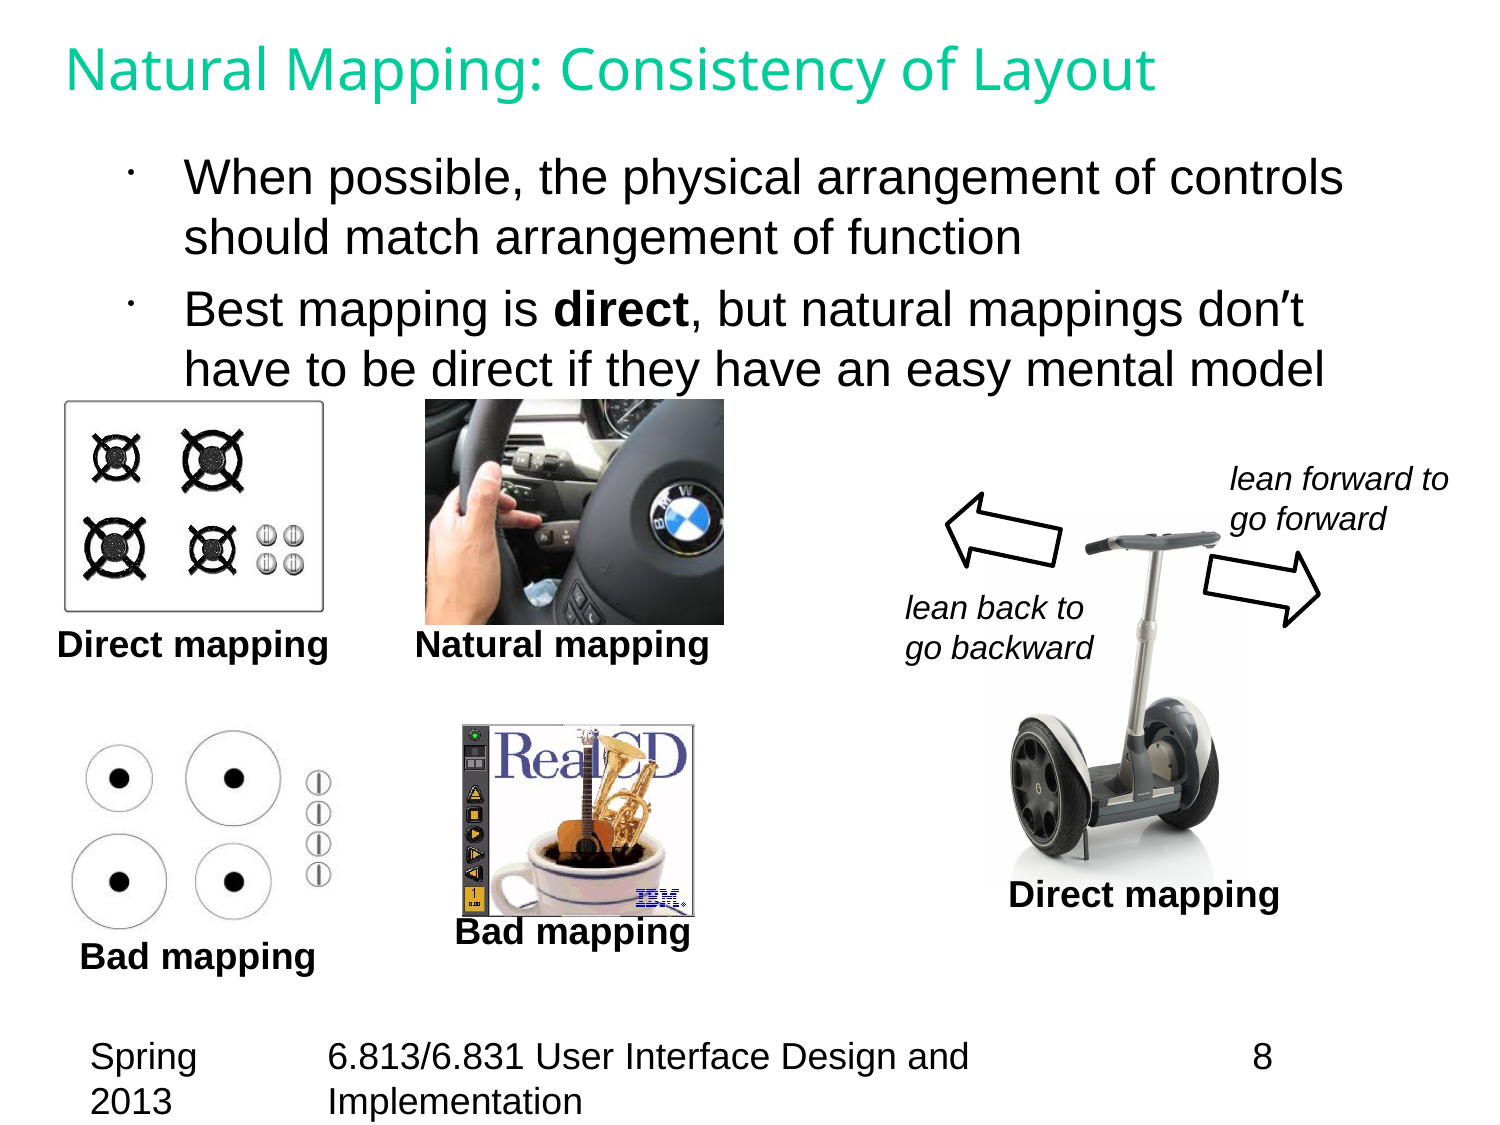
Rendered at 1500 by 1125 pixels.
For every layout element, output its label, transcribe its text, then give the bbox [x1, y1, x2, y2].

text_box Bad mapping [439, 899, 708, 960]
list When possible, the physical arrangement of controls should match arrangement of function Best mapping is direct, but natural mappings don’t have to be direct if they have an easy mental model [112, 137, 1388, 1000]
text_box Direct mapping [41, 612, 345, 673]
footer 6.813/6.831 User Interface Design and Implementation [312, 1024, 1225, 1103]
text_box lean back to go backward [890, 579, 1109, 674]
text_box [1204, 552, 1319, 627]
text_box [946, 493, 1061, 567]
picture [425, 399, 724, 612]
slide_number Spring 2013 [75, 1024, 300, 1103]
title Natural Mapping: Consistency of Layout [50, 24, 1438, 150]
text_box lean forward to go forward [1215, 449, 1474, 545]
text_box Natural mapping [399, 612, 775, 673]
picture [62, 724, 339, 938]
text_box Direct mapping [993, 862, 1297, 923]
slide_number <number> [1237, 1024, 1425, 1103]
picture [62, 399, 325, 612]
picture [462, 724, 695, 899]
text_box Bad mapping [64, 924, 333, 985]
picture [989, 512, 1244, 888]
